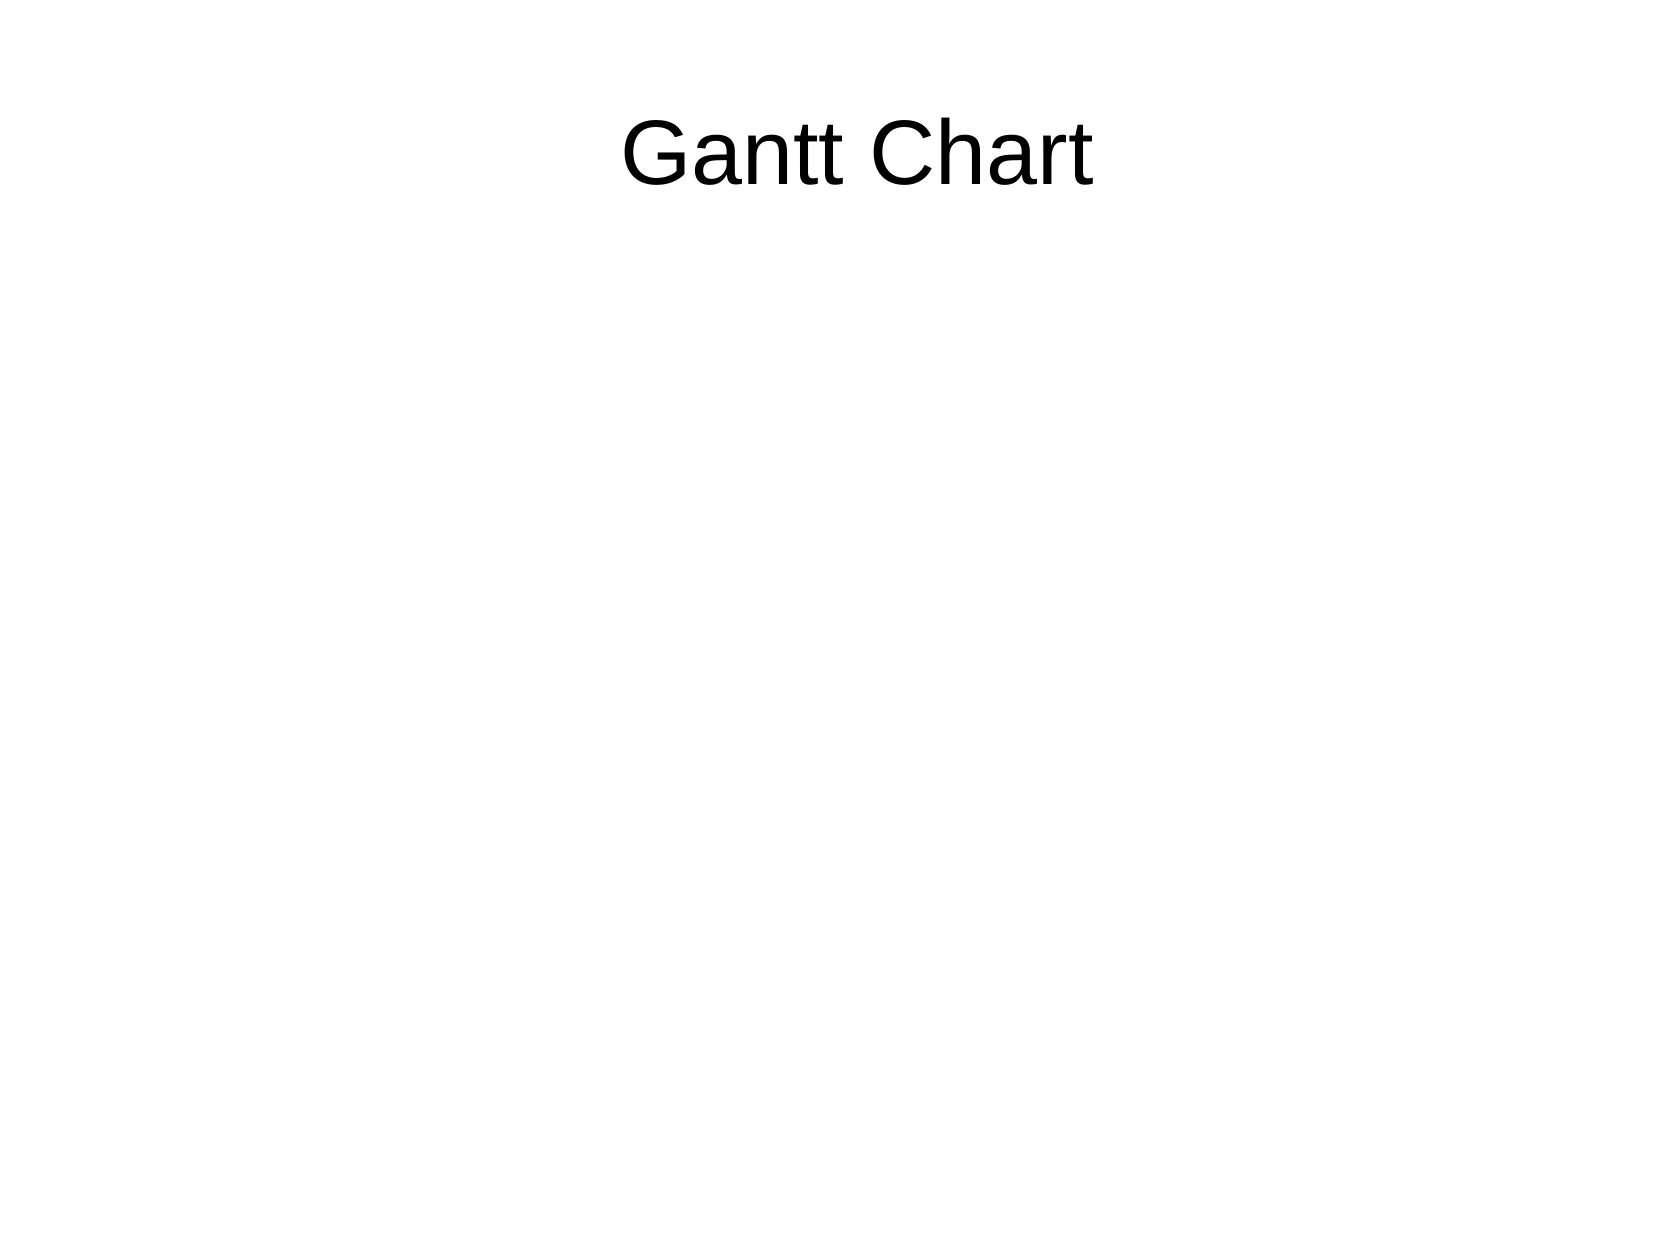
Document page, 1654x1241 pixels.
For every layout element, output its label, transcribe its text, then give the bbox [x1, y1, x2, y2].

title Gantt Chart [82, 49, 1571, 257]
